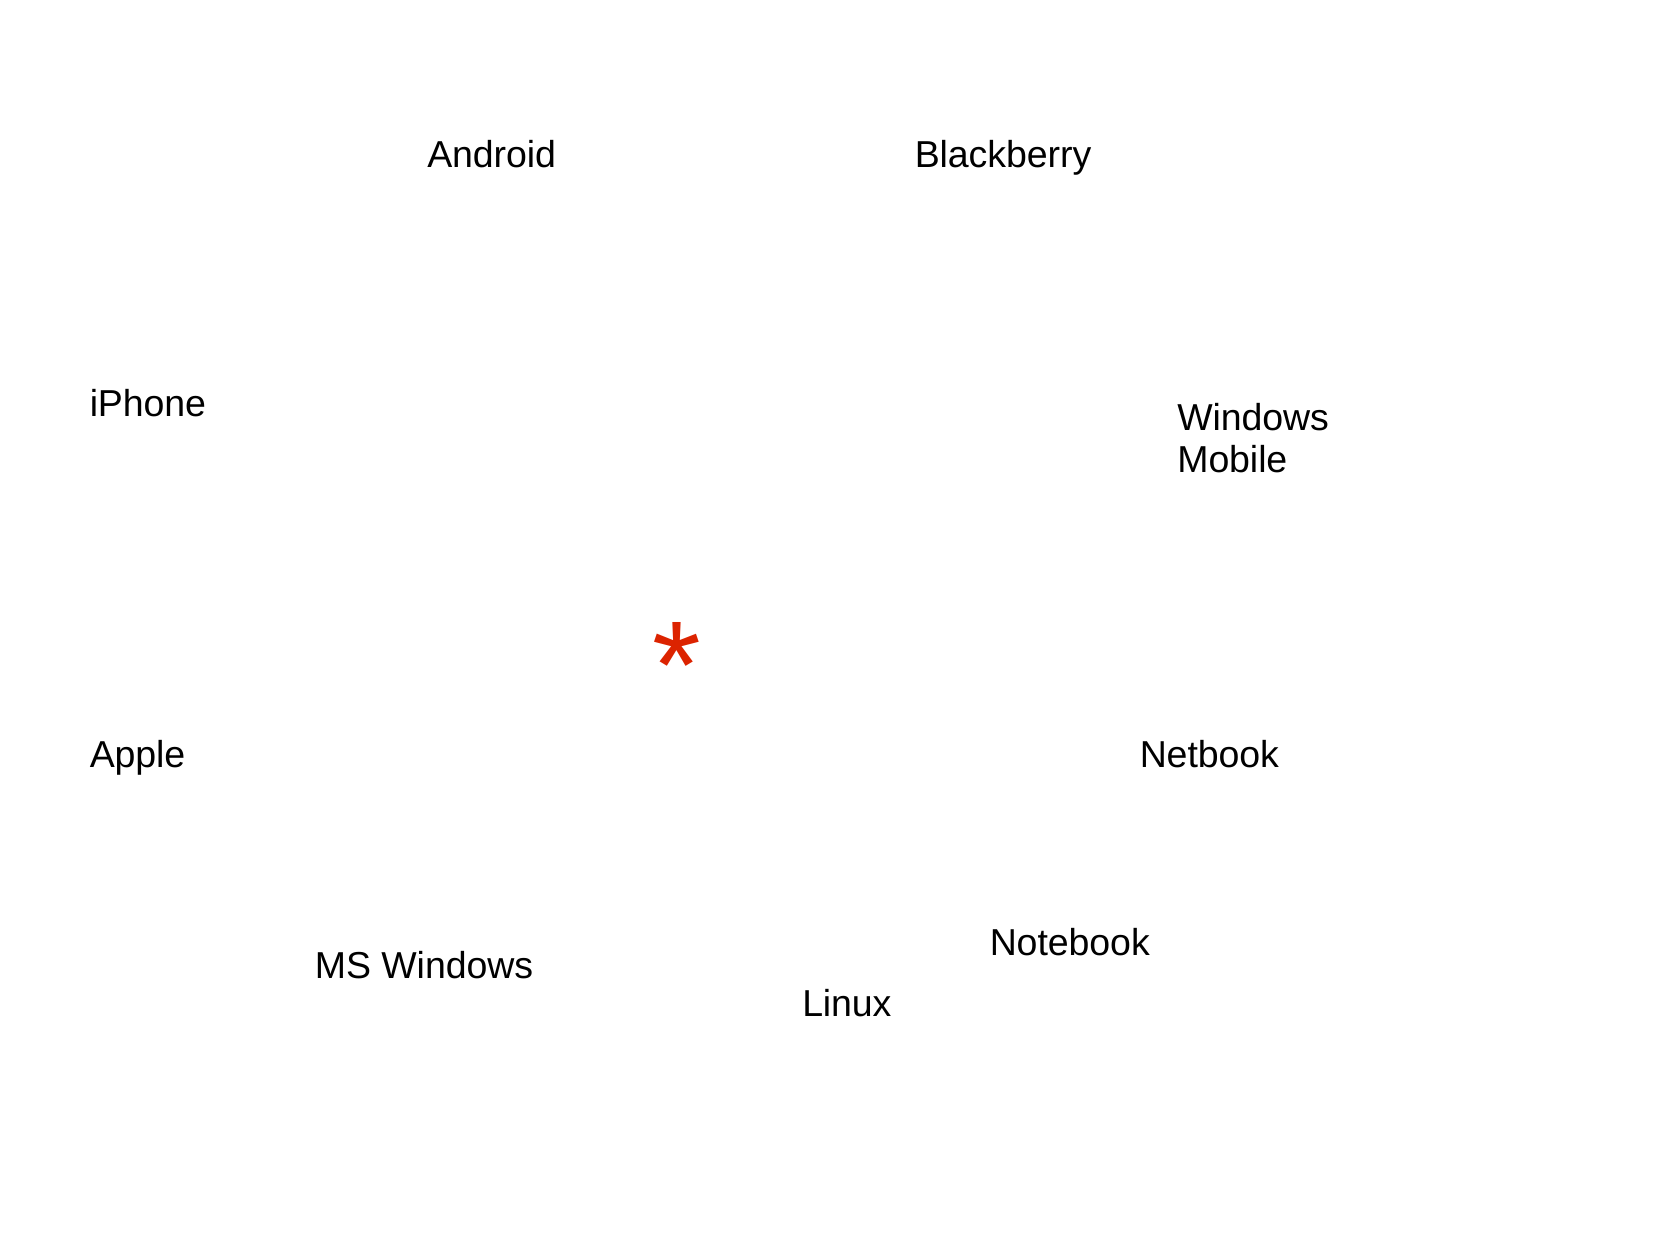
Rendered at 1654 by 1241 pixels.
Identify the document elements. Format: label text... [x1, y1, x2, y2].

text_box Apple [75, 726, 338, 788]
text_box Windows Mobile [1162, 388, 1426, 497]
text_box Android [412, 126, 676, 188]
text_box MS Windows [300, 937, 563, 999]
text_box Blackberry [900, 126, 1163, 188]
text_box iPhone [75, 375, 338, 437]
text_box Notebook [975, 913, 1238, 976]
text_box * [637, 587, 788, 758]
text_box Linux [787, 975, 1051, 1037]
text_box Netbook [1125, 726, 1388, 788]
